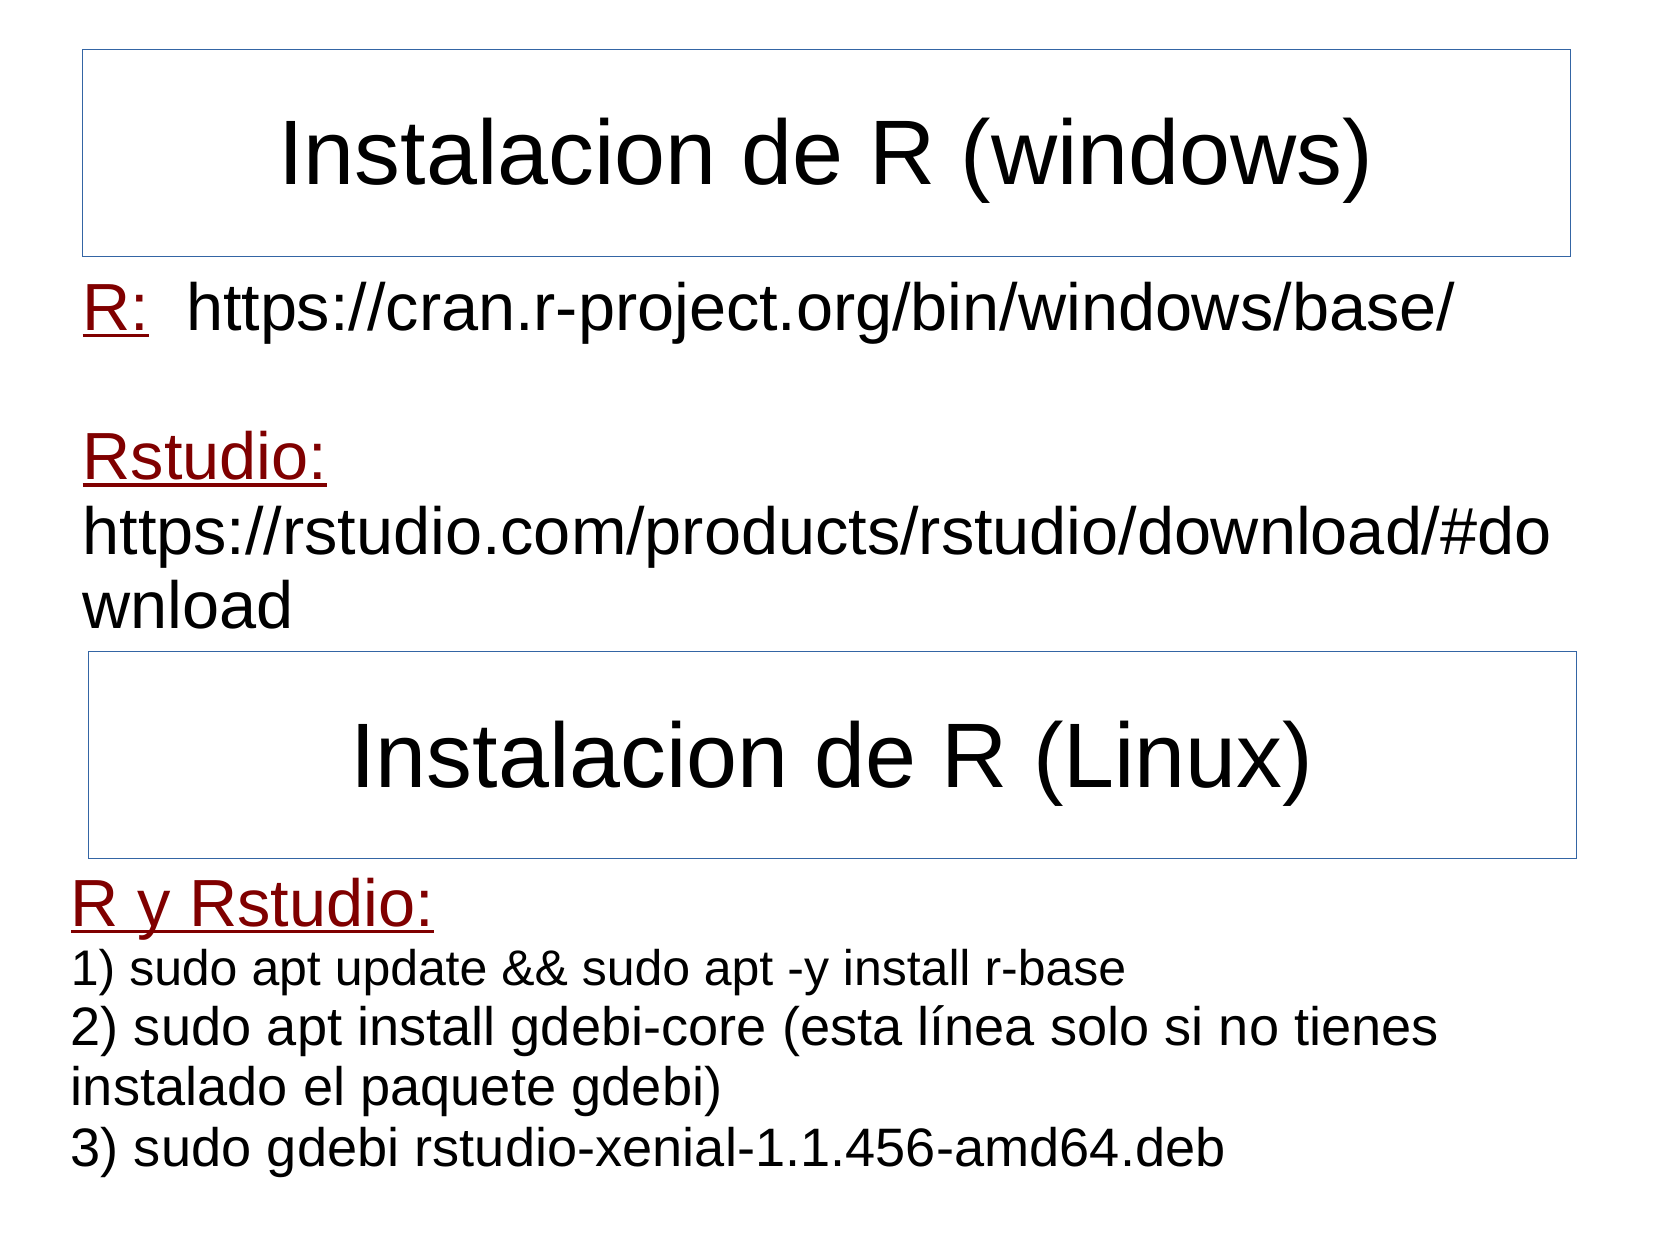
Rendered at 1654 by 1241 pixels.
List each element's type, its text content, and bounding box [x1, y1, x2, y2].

subtitle R: https://cran.r-project.org/bin/windows/base/ Rstudio: https://rstudio.com/products/rstudio/download/#download [82, 269, 1571, 644]
title Instalacion de R (Linux) [88, 651, 1577, 859]
text_box R y Rstudio: 1) sudo apt update && sudo apt -y install r-base 2) sudo apt install gdebi-core (esta línea solo si no tienes instalado el paquete gdebi) 3) sudo gdebi rstudio-xenial-1.1.456-amd64.deb [70, 850, 1559, 1193]
title Instalacion de R (windows) [82, 49, 1571, 257]
